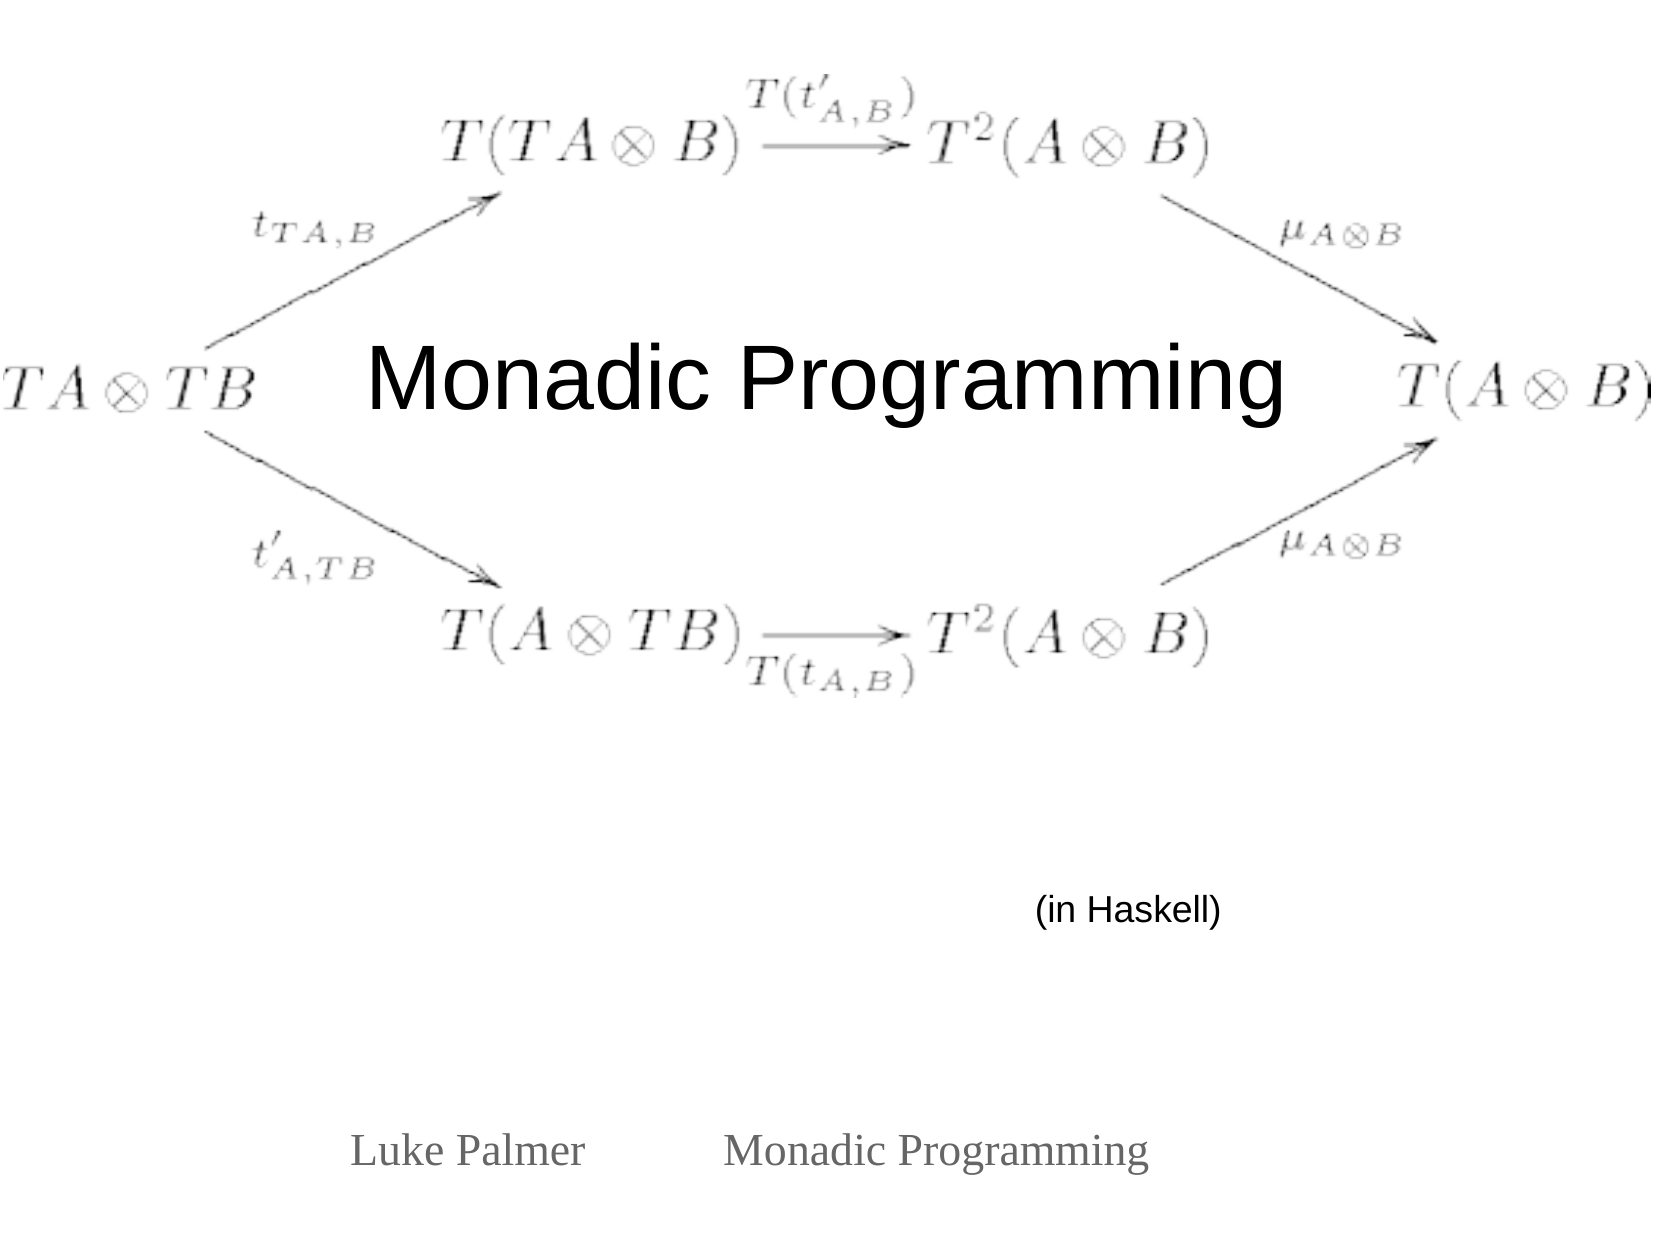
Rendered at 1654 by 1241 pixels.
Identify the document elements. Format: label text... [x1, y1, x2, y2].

picture [3, 75, 1651, 698]
text_box (in Haskell) [1020, 880, 1238, 938]
